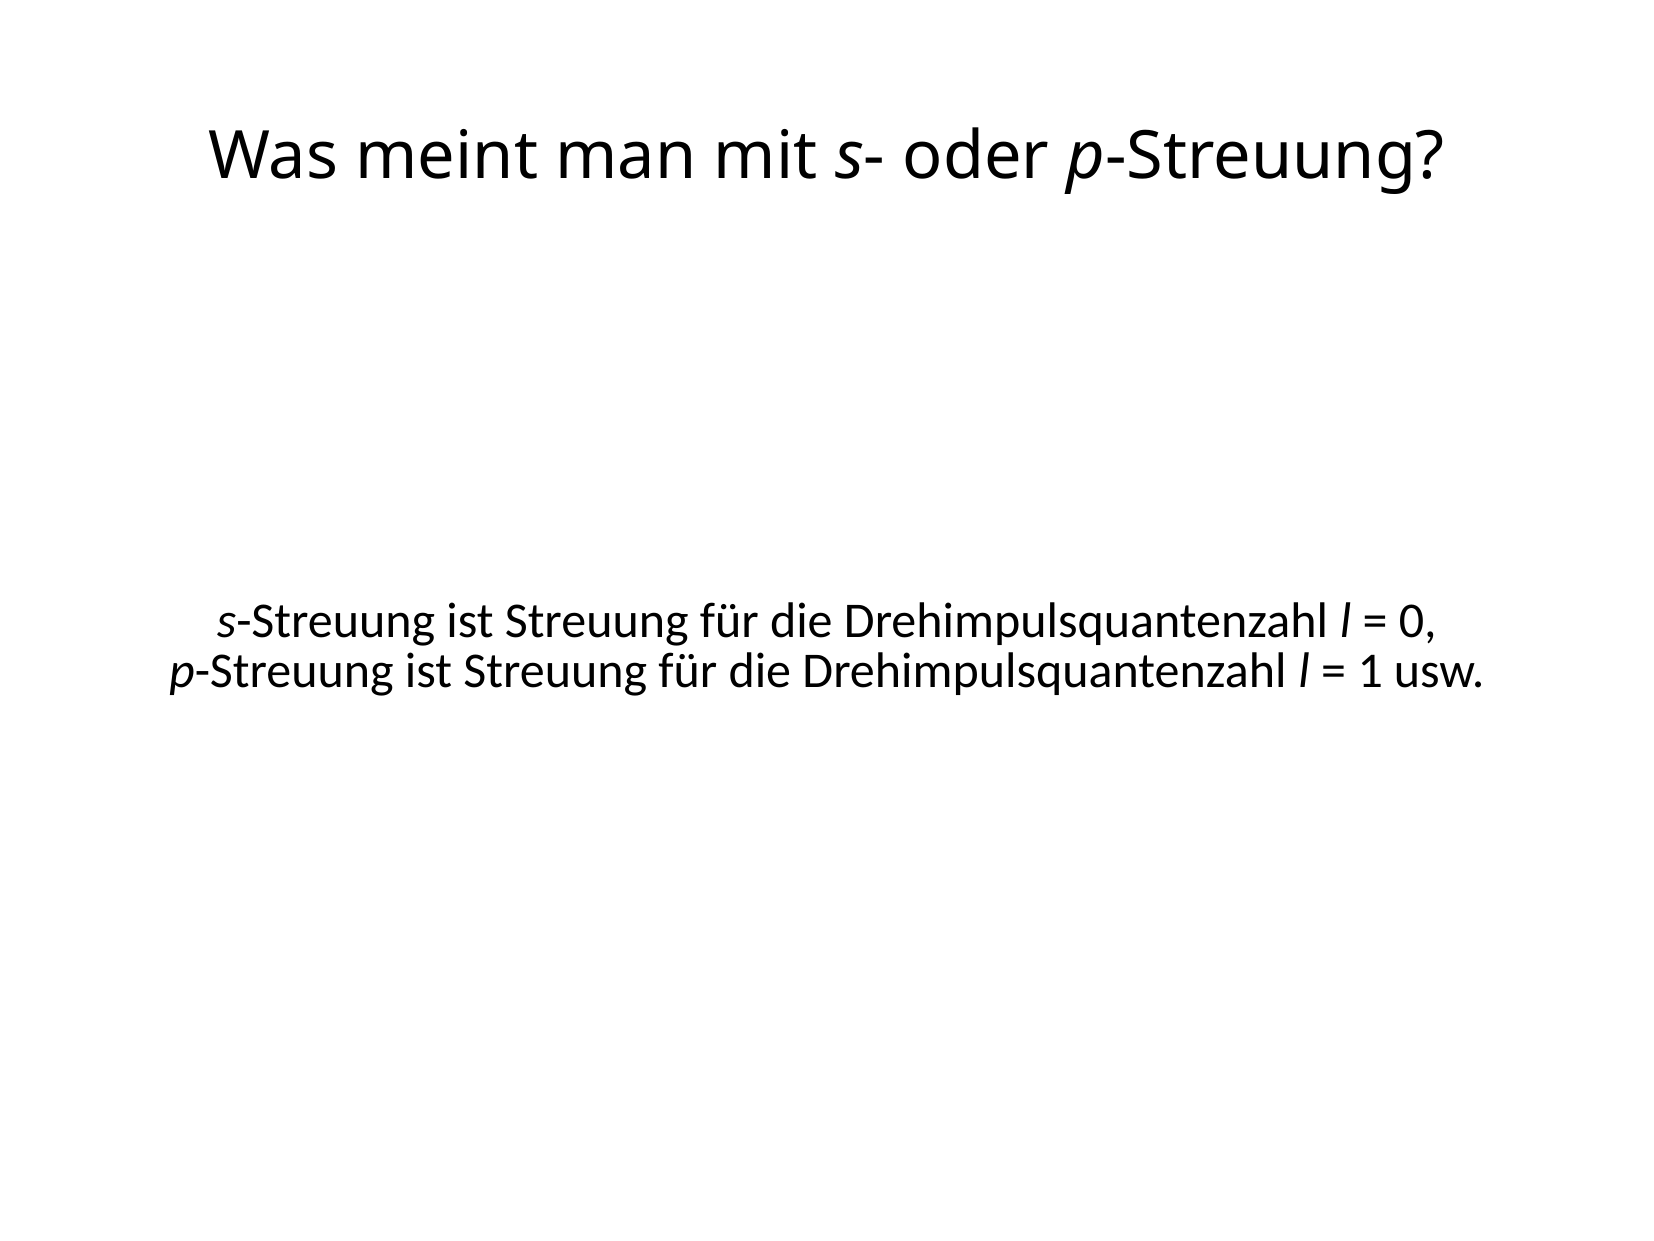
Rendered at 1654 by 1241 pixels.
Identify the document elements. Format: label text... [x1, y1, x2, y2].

title Was meint man mit s- oder p-Streuung? [82, 49, 1571, 257]
subtitle s-Streuung ist Streuung für die Drehimpulsquantenzahl l = 0, p-Streuung ist Streuung für die Drehimpulsquantenzahl l = 1 usw. [82, 290, 1571, 1010]
